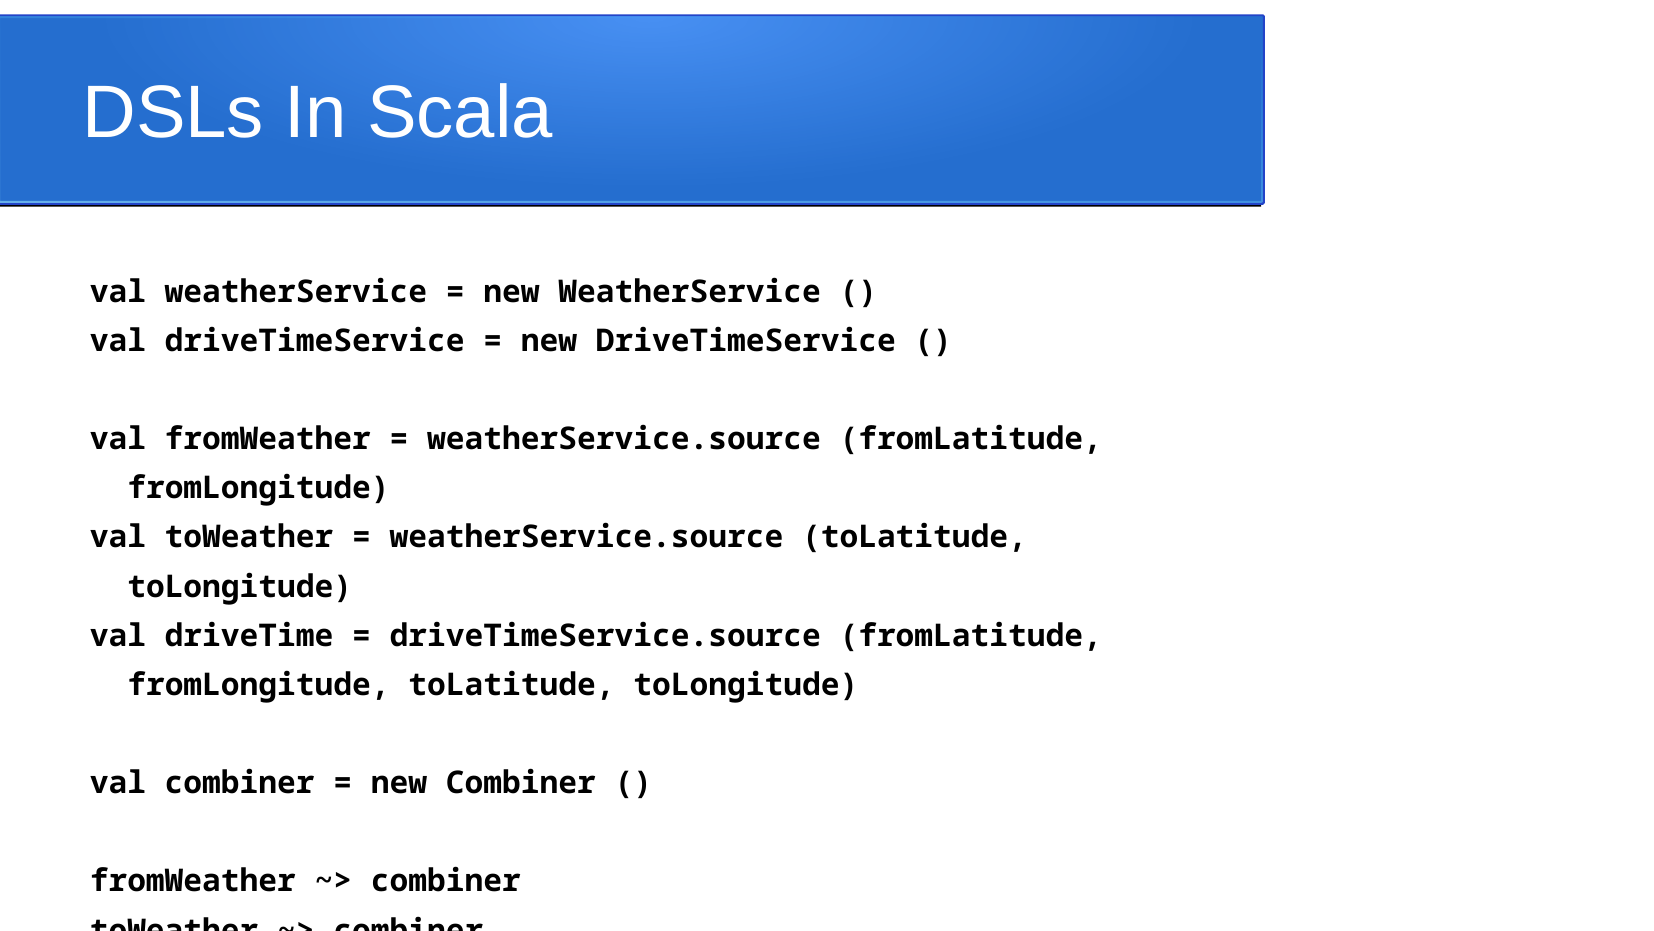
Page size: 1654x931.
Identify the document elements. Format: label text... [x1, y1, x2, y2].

title DSLs In Scala [82, 35, 1235, 189]
text_box val weatherService = new WeatherService () val driveTimeService = new DriveTimeService () val fromWeather = weatherService.source (fromLatitude, fromLongitude) val toWeather = weatherService.source (toLatitude, toLongitude) val driveTime = driveTimeService.source (fromLatitude, fromLongitude, toLatitude, toLongitude) val combiner = new Combiner () fromWeather ~> combiner toWeather ~> combiner driveTime ~> combiner ~> Sink.seq [75, 255, 1261, 845]
